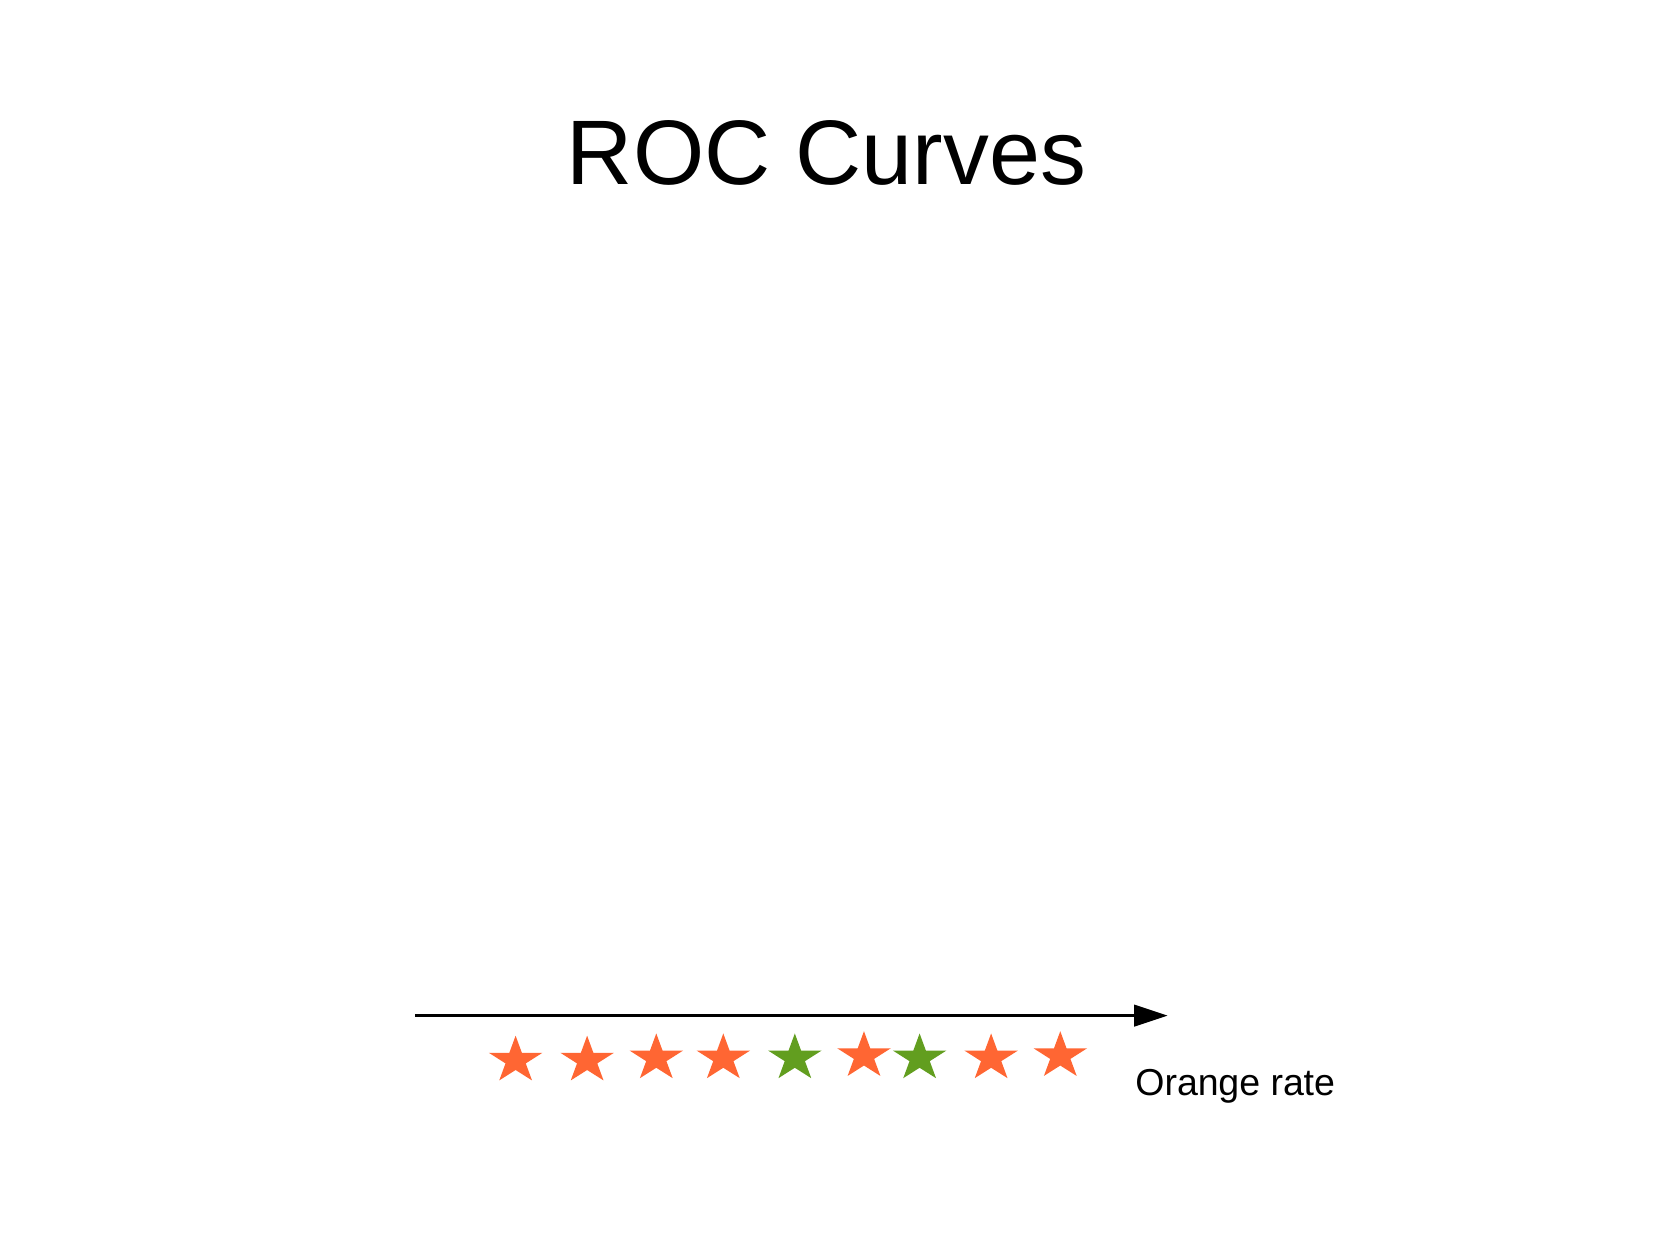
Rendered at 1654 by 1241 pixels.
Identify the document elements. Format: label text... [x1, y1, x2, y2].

text_box [1033, 1031, 1088, 1076]
text_box [560, 1035, 614, 1081]
text_box [837, 1031, 891, 1076]
text_box [892, 1033, 947, 1079]
text_box [488, 1035, 543, 1081]
text_box [964, 1033, 1018, 1079]
text_box Orange rate [1120, 1053, 1351, 1111]
title ROC Curves [82, 56, 1571, 250]
text_box [696, 1033, 751, 1079]
text_box [768, 1033, 822, 1079]
text_box [629, 1033, 684, 1079]
